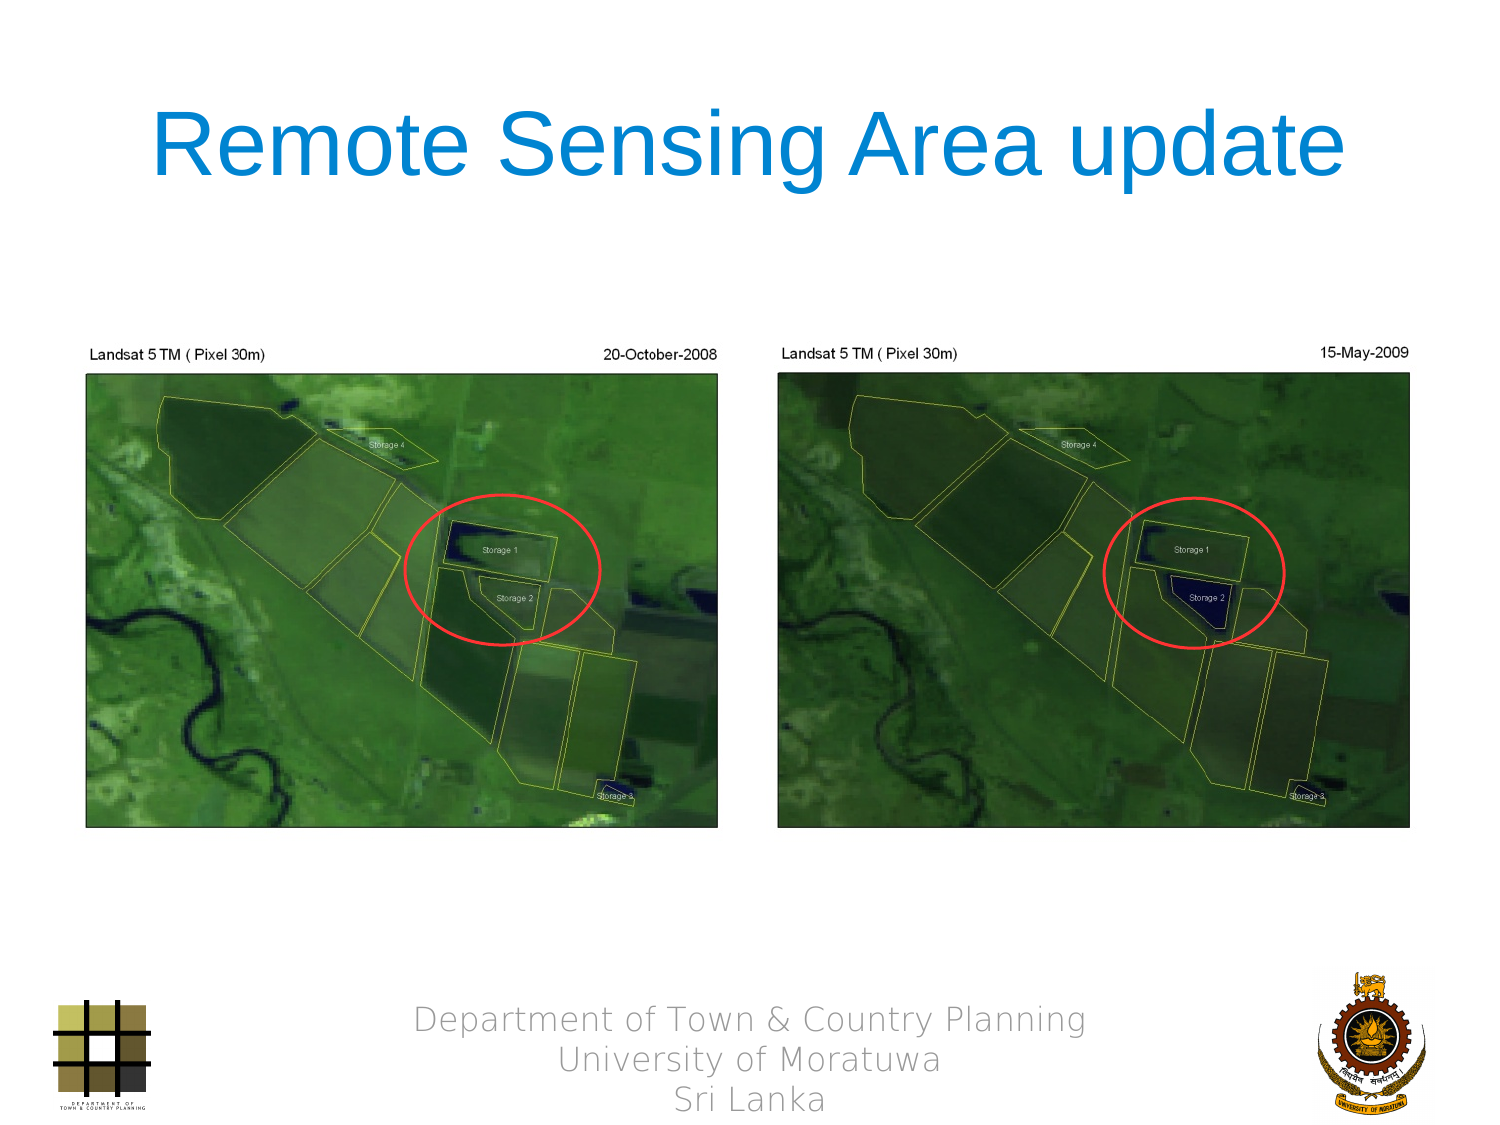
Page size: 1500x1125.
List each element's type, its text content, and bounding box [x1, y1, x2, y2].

picture [766, 333, 1426, 844]
title Remote Sensing Area update [75, 45, 1426, 233]
picture [53, 1000, 151, 1110]
picture [74, 334, 734, 844]
picture [1312, 966, 1435, 1125]
